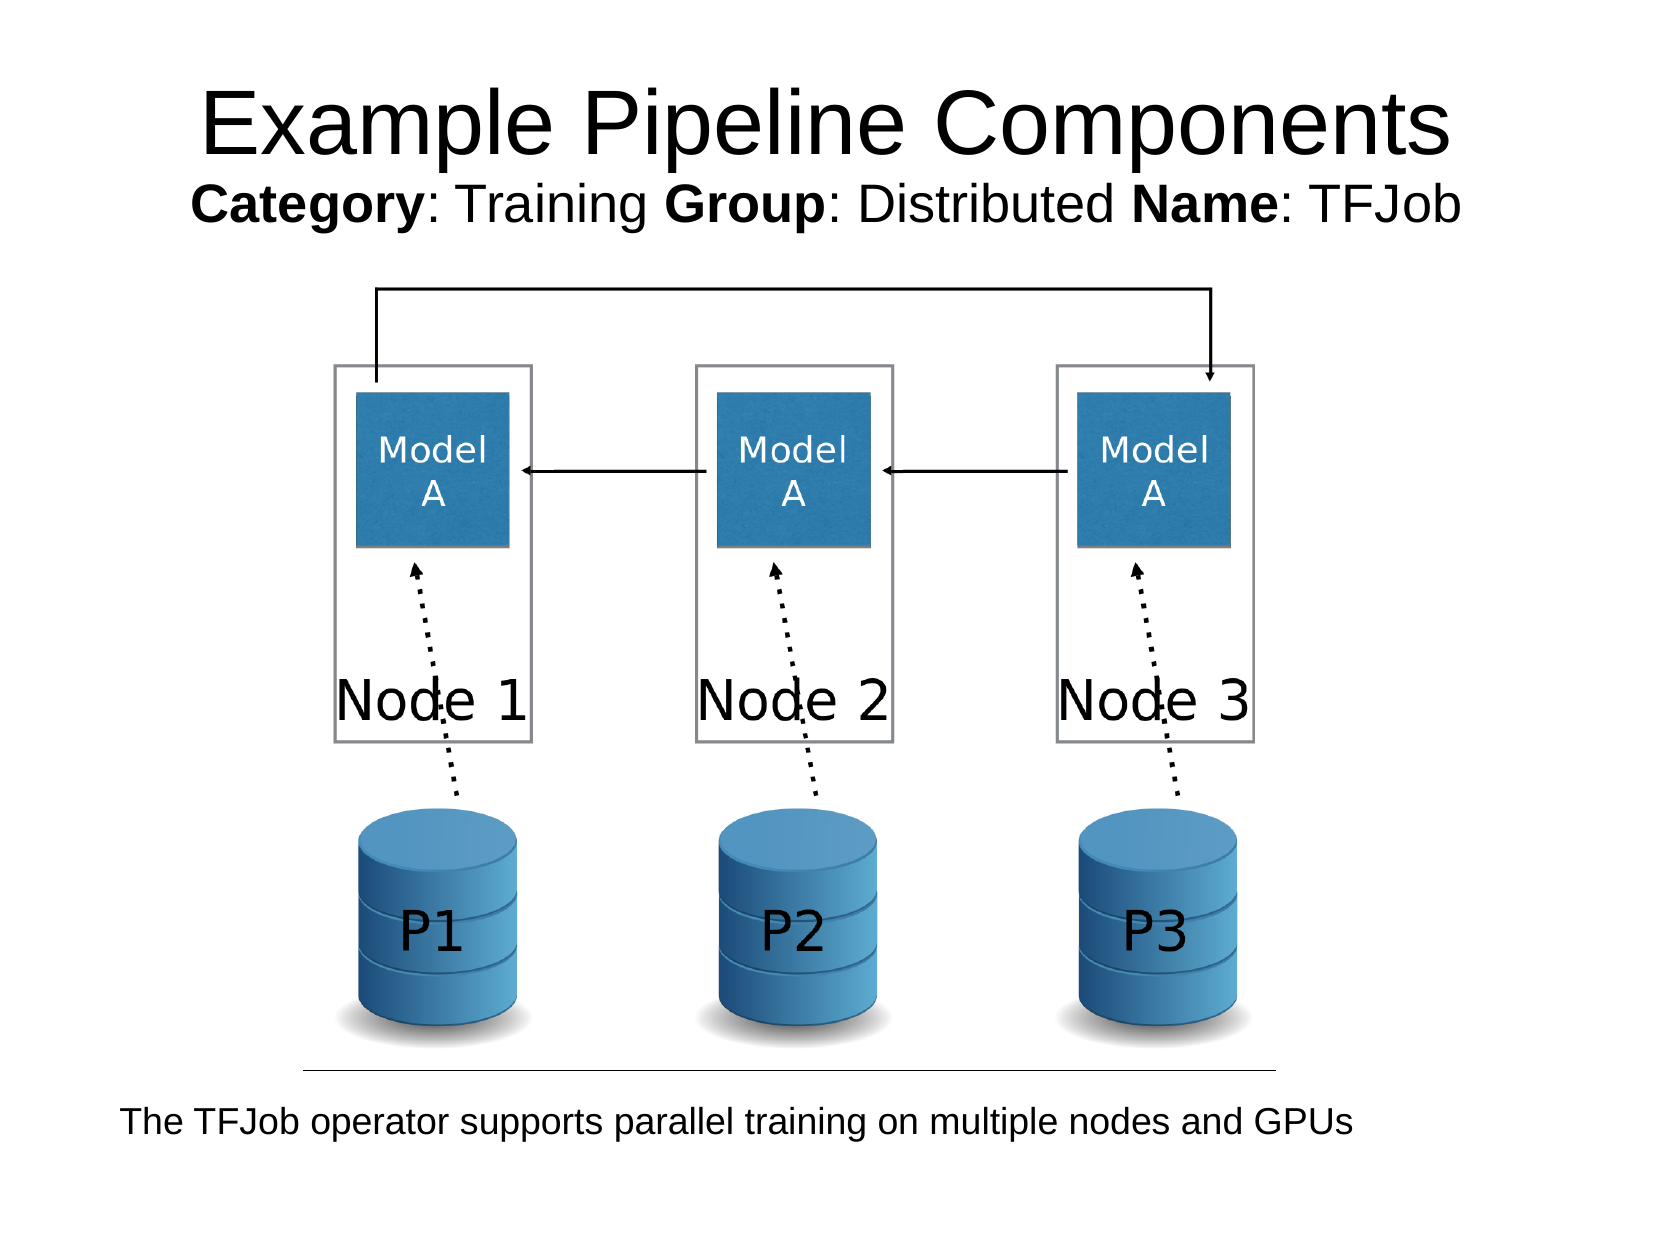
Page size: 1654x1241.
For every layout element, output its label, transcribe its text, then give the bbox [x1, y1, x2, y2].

text_box The TFJob operator supports parallel training on multiple nodes and GPUs [104, 1092, 1570, 1150]
title Example Pipeline Components Category: Training Group: Distributed Name: TFJob [82, 49, 1571, 257]
picture [303, 269, 1276, 1071]
